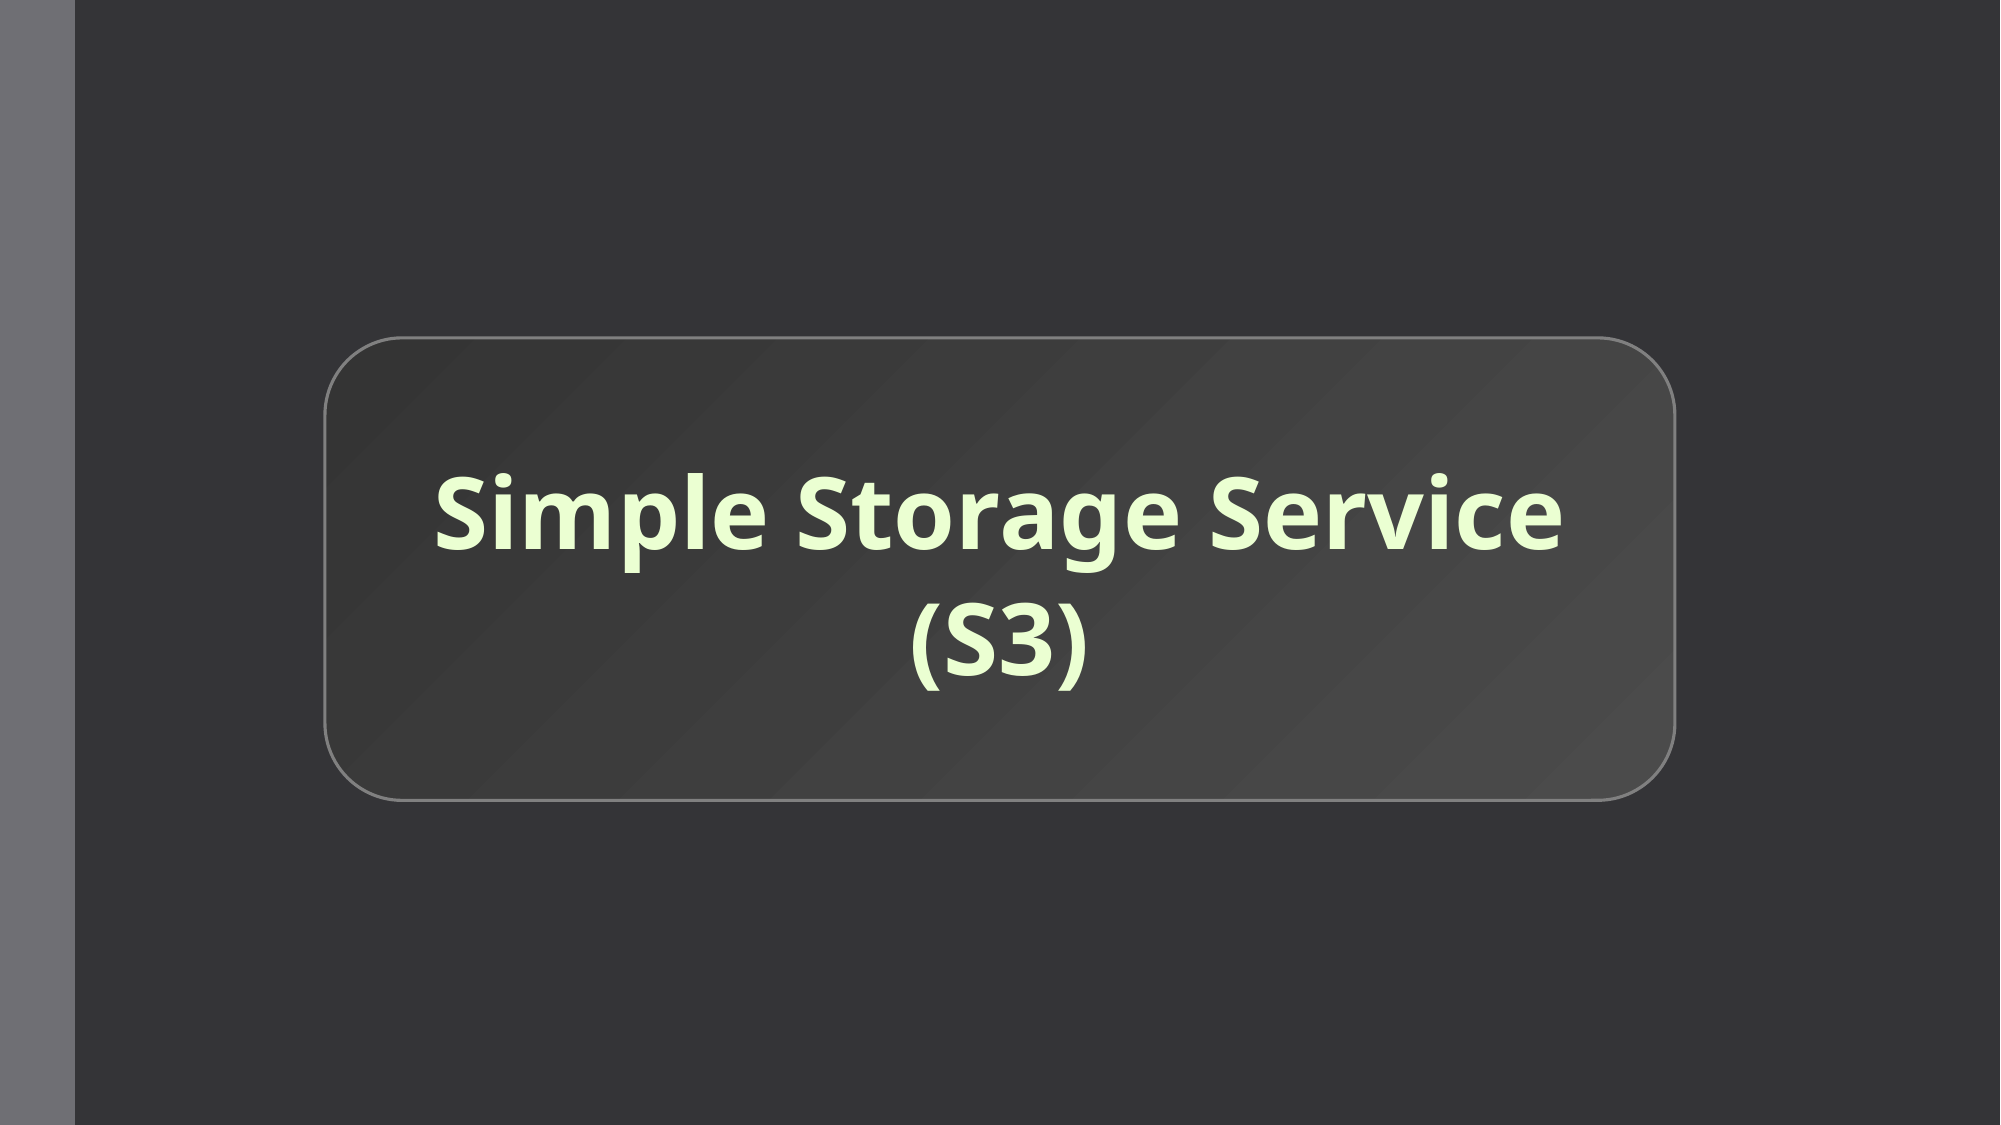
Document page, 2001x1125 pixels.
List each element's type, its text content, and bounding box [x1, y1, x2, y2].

text_box Simple Storage Service (S3) [324, 337, 1675, 801]
